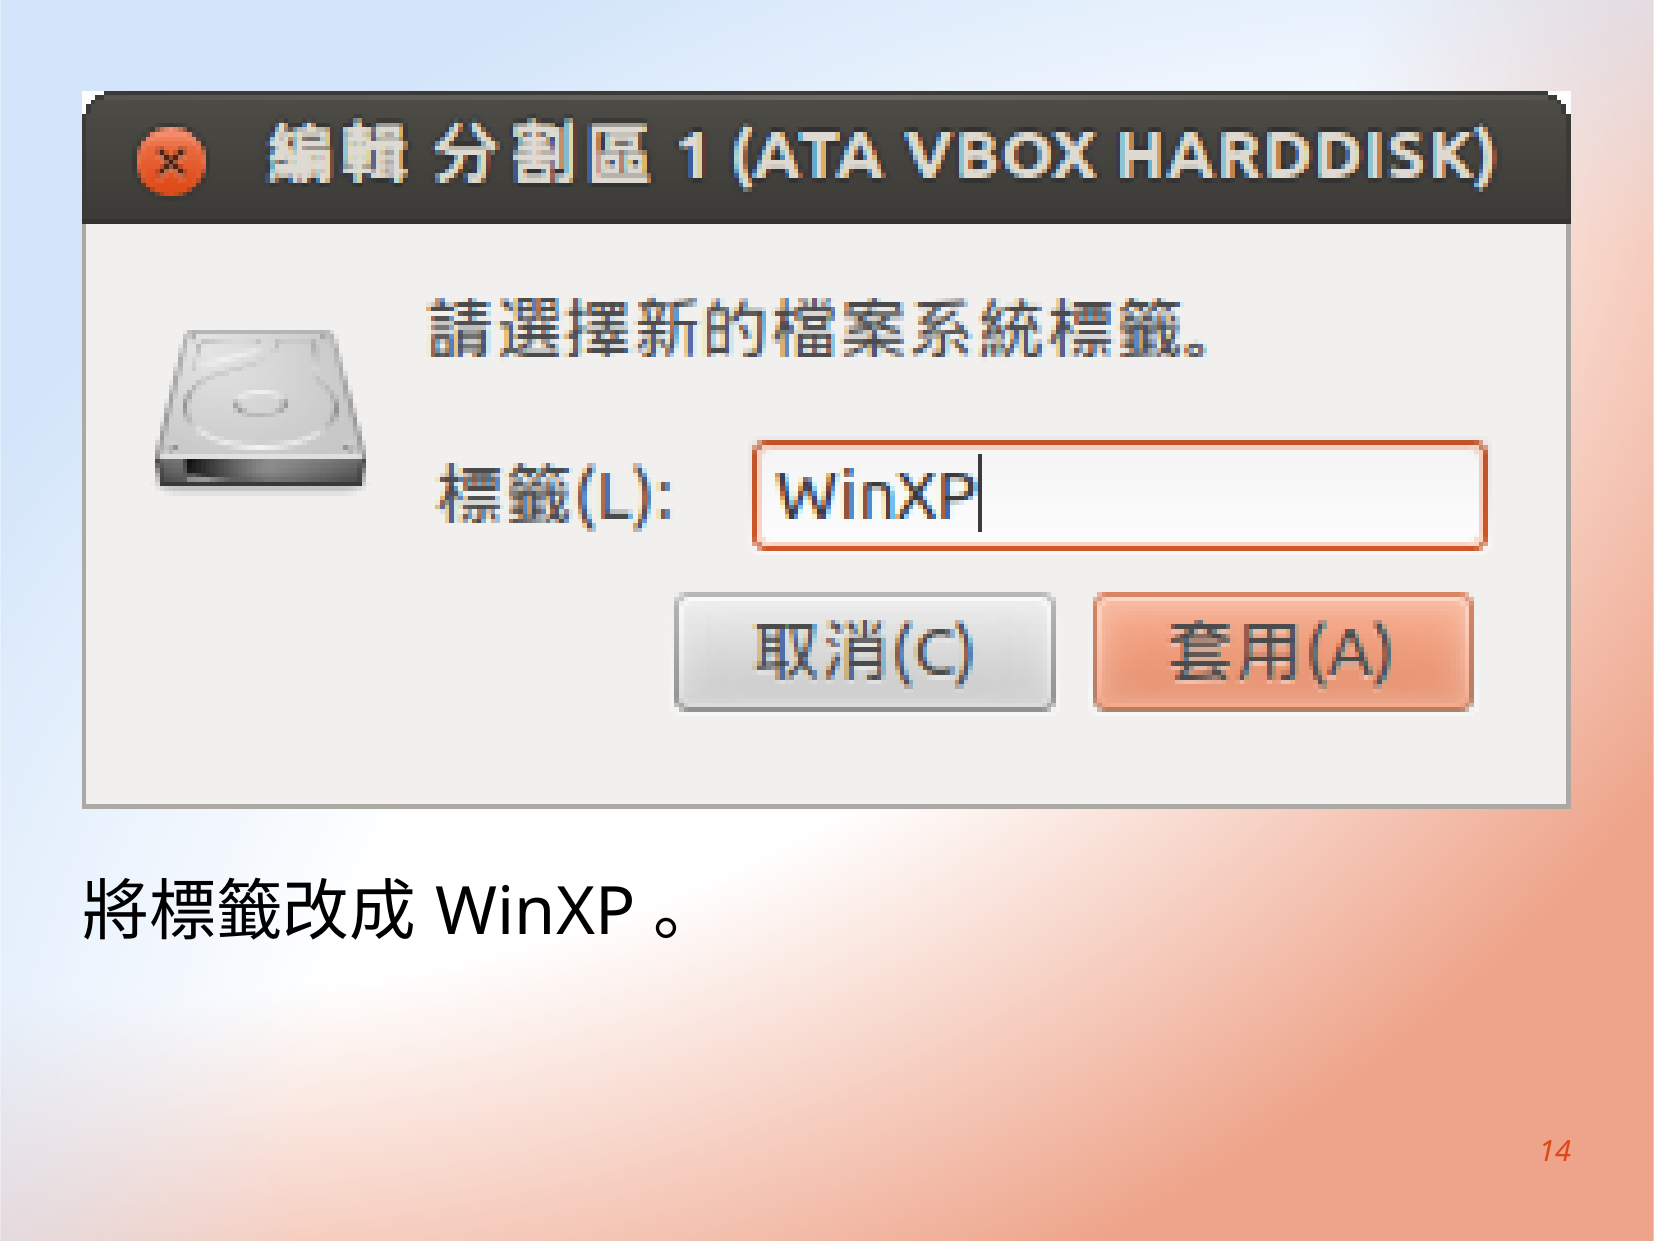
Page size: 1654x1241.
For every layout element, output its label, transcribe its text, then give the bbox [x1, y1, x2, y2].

list 將標籤改成WinXP。 [82, 857, 1571, 1201]
picture [0, 0, 1654, 1241]
